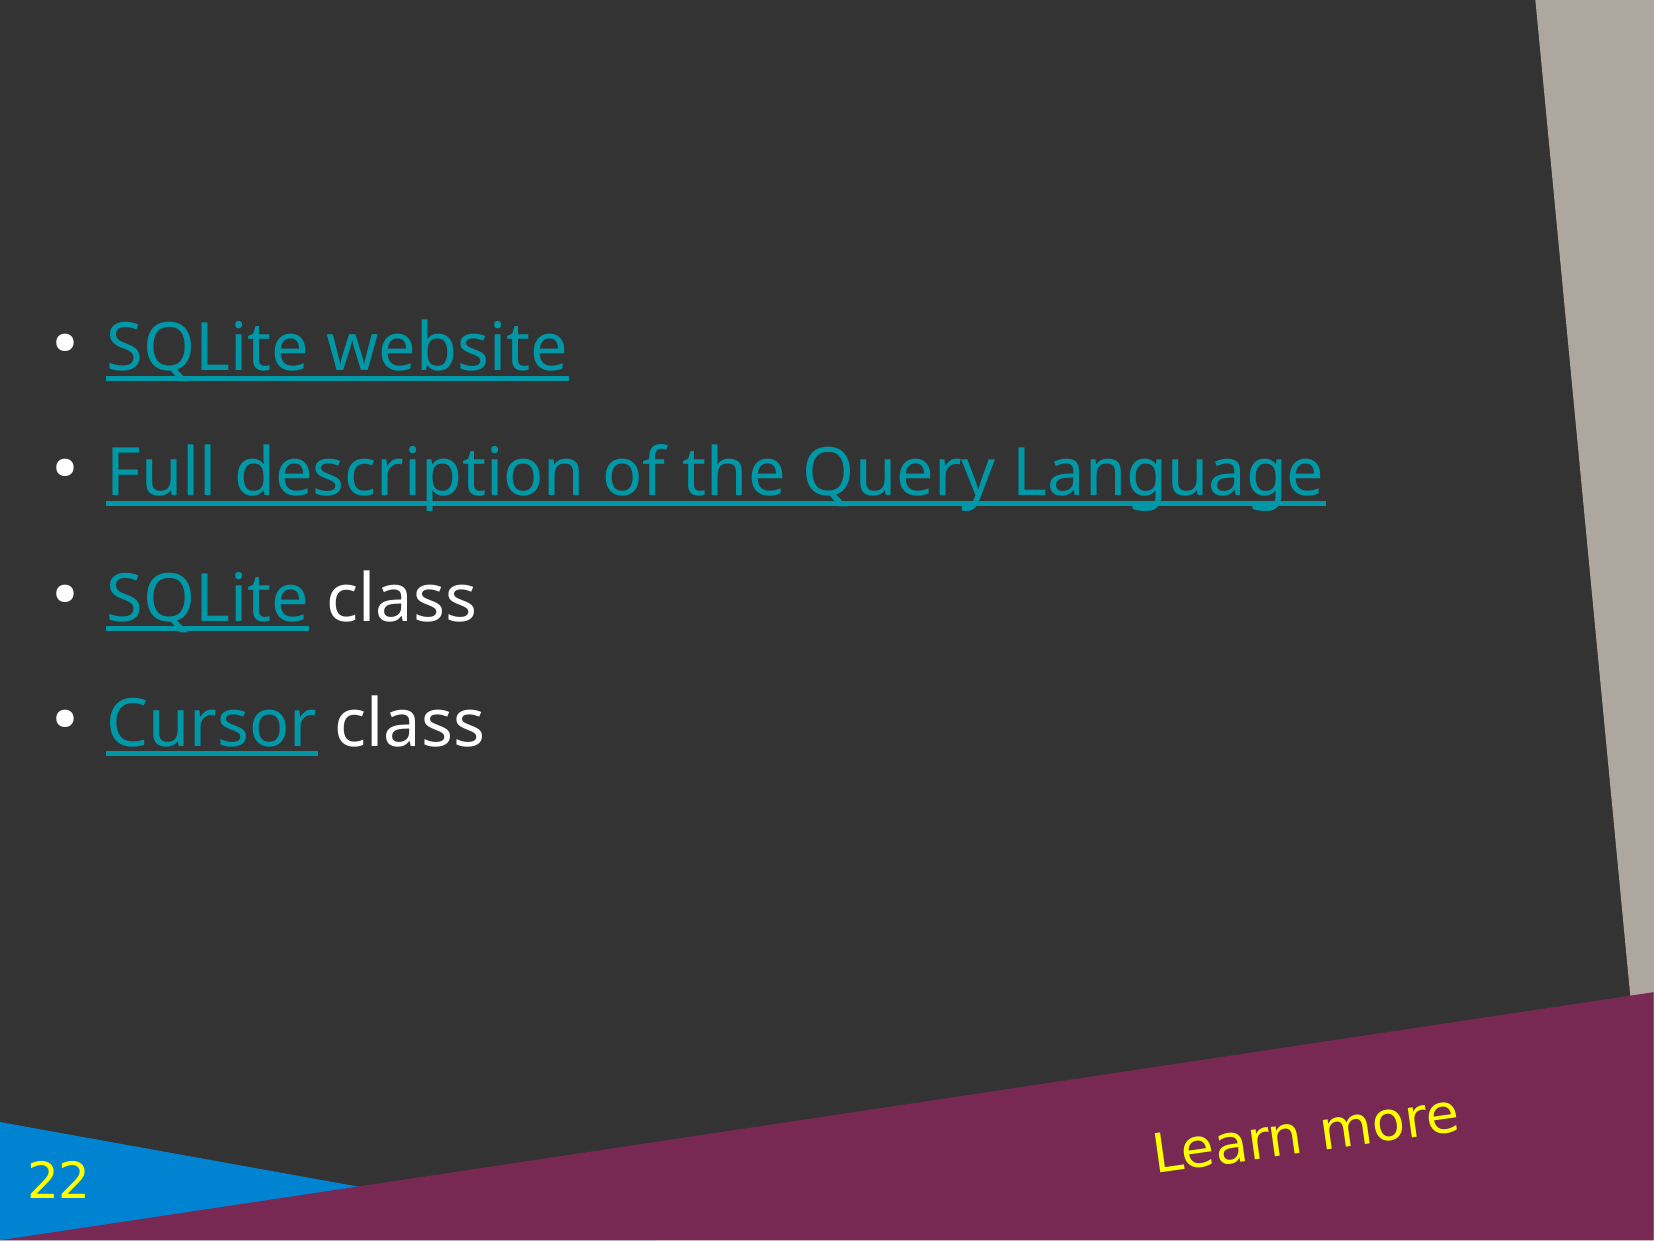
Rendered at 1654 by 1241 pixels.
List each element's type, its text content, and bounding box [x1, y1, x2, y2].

title Learn more [956, 995, 1654, 1241]
list SQLite website Full description of the Query Language SQLite class Cursor class [35, 59, 1524, 993]
